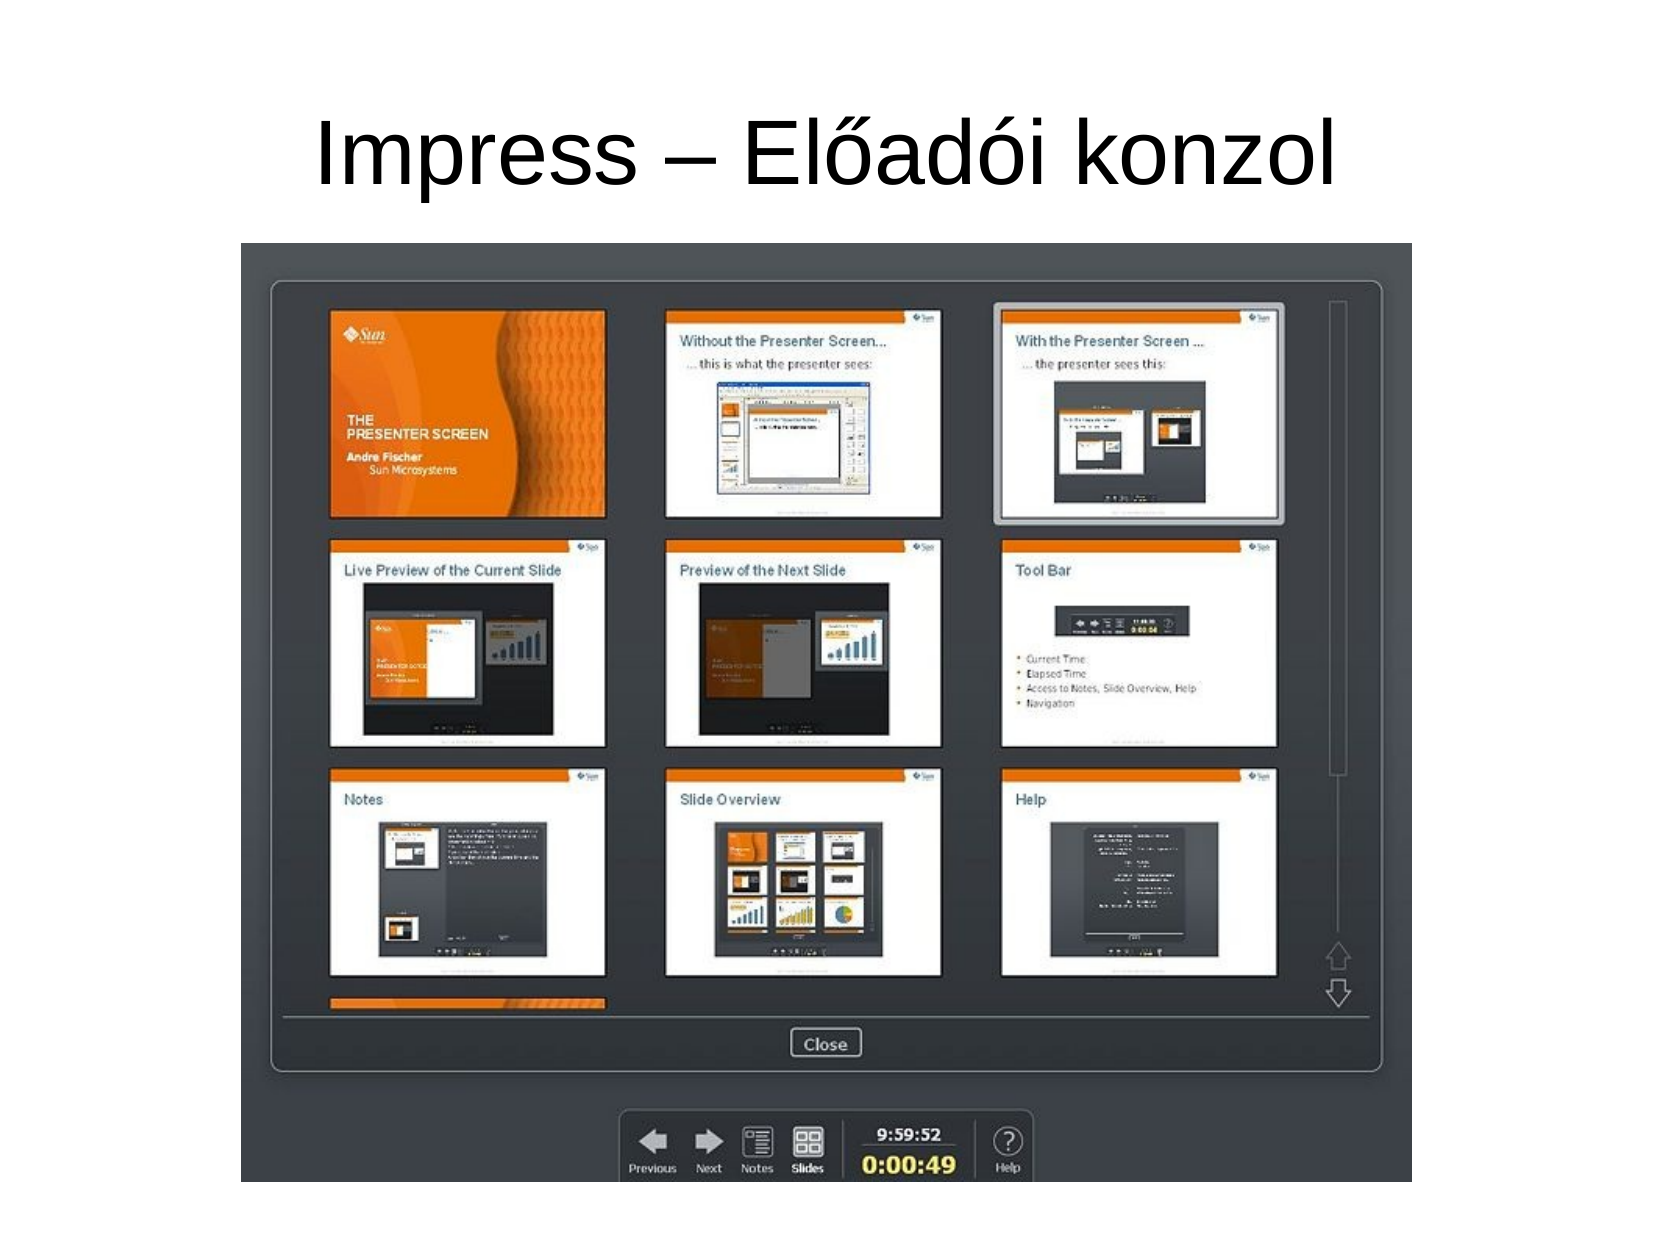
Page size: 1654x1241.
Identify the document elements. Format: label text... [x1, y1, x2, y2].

title Impress – Előadói konzol [82, 56, 1571, 250]
picture [241, 243, 1412, 1182]
